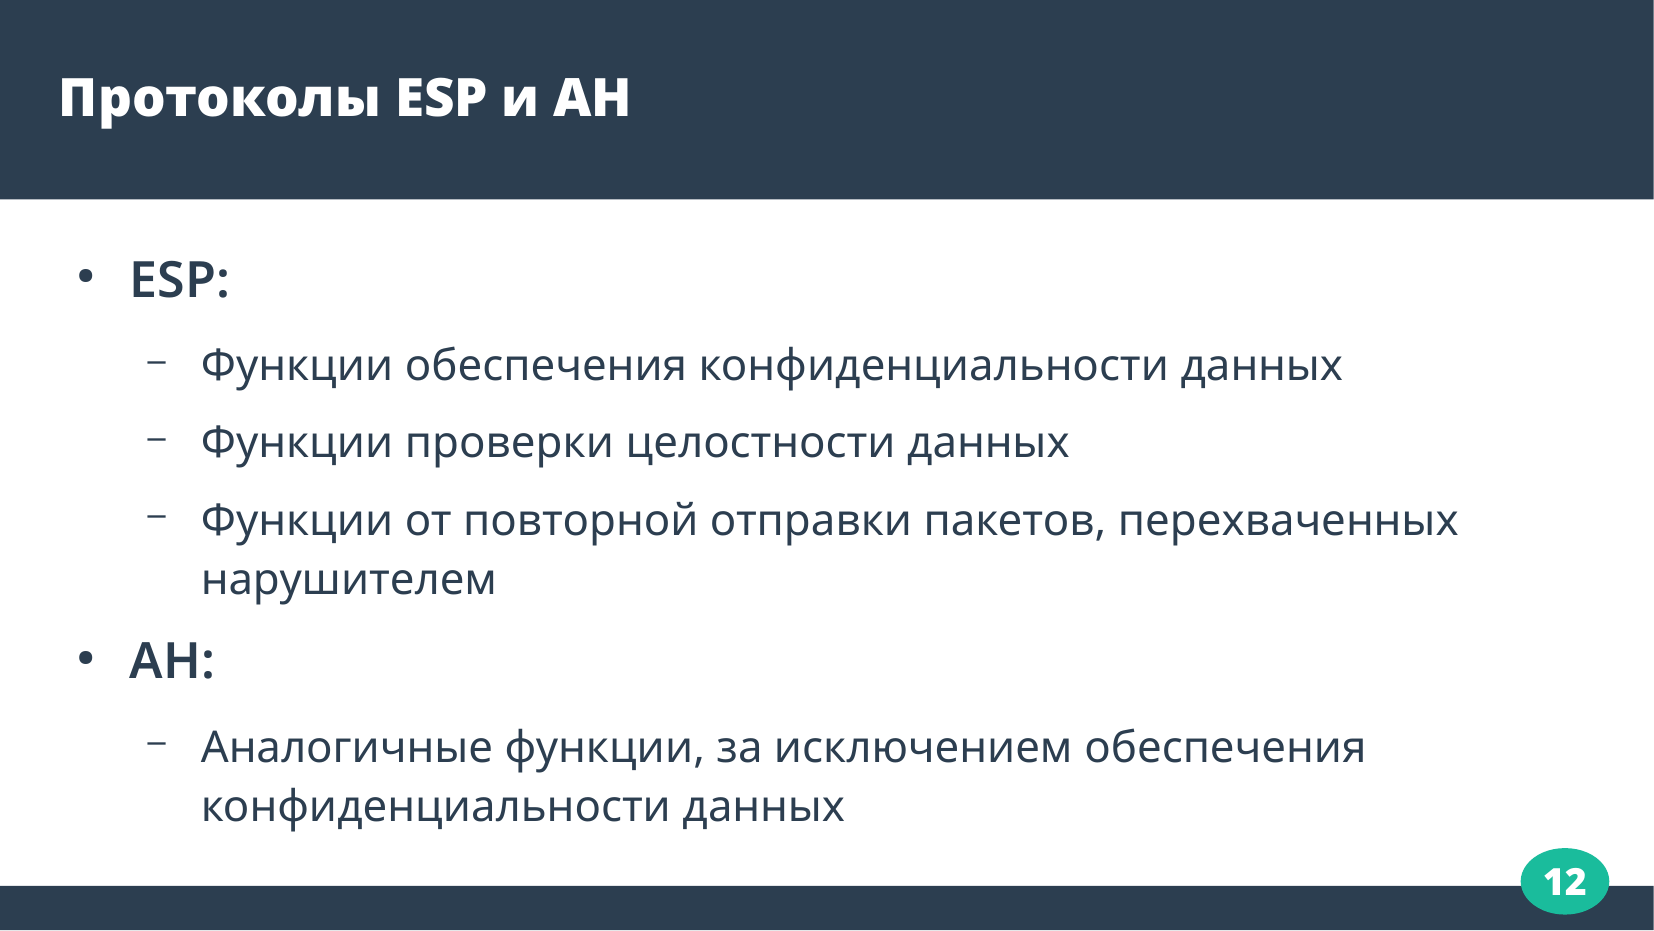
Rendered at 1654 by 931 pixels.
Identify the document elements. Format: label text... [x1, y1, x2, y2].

title Протоколы ESP и AH [59, 37, 1595, 155]
list ESP: Функции обеспечения конфиденциальности данных Функции проверки целостности данных Функции от повторной отправки пакетов, перехваченных нарушителем AH: Аналогичные функции, за исключением обеспечения конфиденциальности данных [59, 243, 1595, 864]
